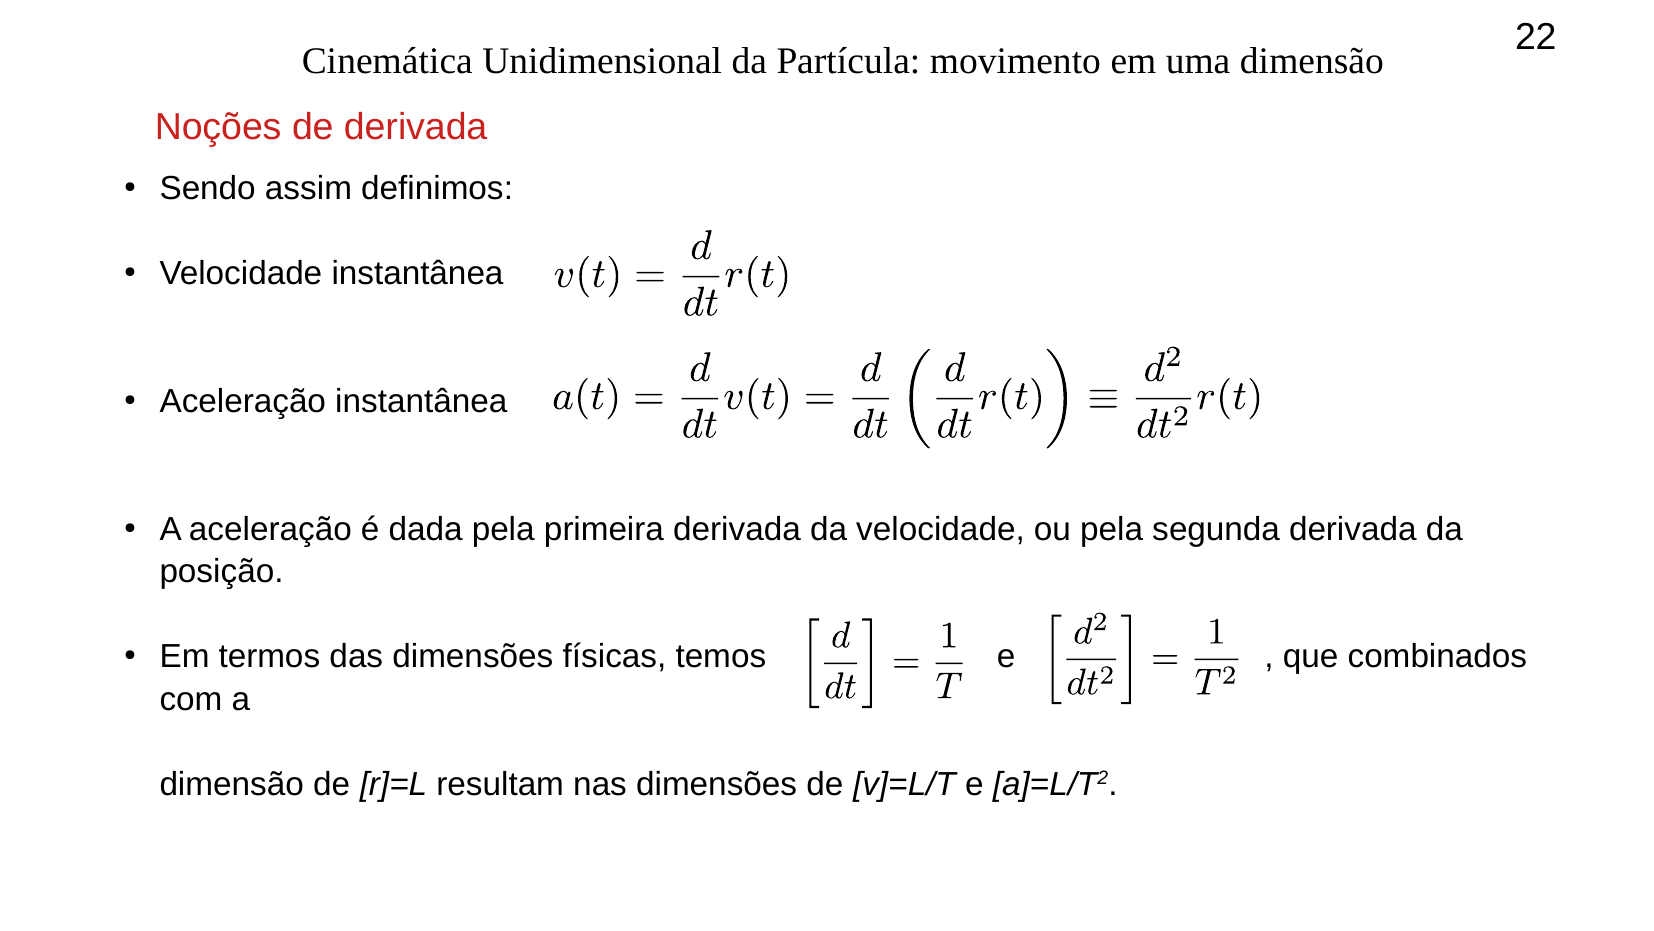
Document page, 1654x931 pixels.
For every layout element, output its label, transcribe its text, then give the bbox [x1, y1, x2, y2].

text_box Noções de derivada [140, 97, 557, 155]
text_box Sendo assim definimos: Velocidade instantânea Aceleração instantânea A aceleração é dada pela primeira derivada da velocidade, ou pela segunda derivada da posição. Em termos das dimensões físicas, temos e , que combinados com a dimensão de [r]=L resultam nas dimensões de [v]=L/T e [a]=L/T2. [109, 156, 1608, 863]
picture [552, 346, 1260, 449]
picture [800, 618, 963, 709]
picture [1042, 612, 1239, 705]
text_box <number> [1500, 7, 1654, 78]
picture [551, 228, 789, 318]
text_box Cinemática Unidimensional da Partícula: movimento em uma dimensão [287, 11, 1401, 89]
